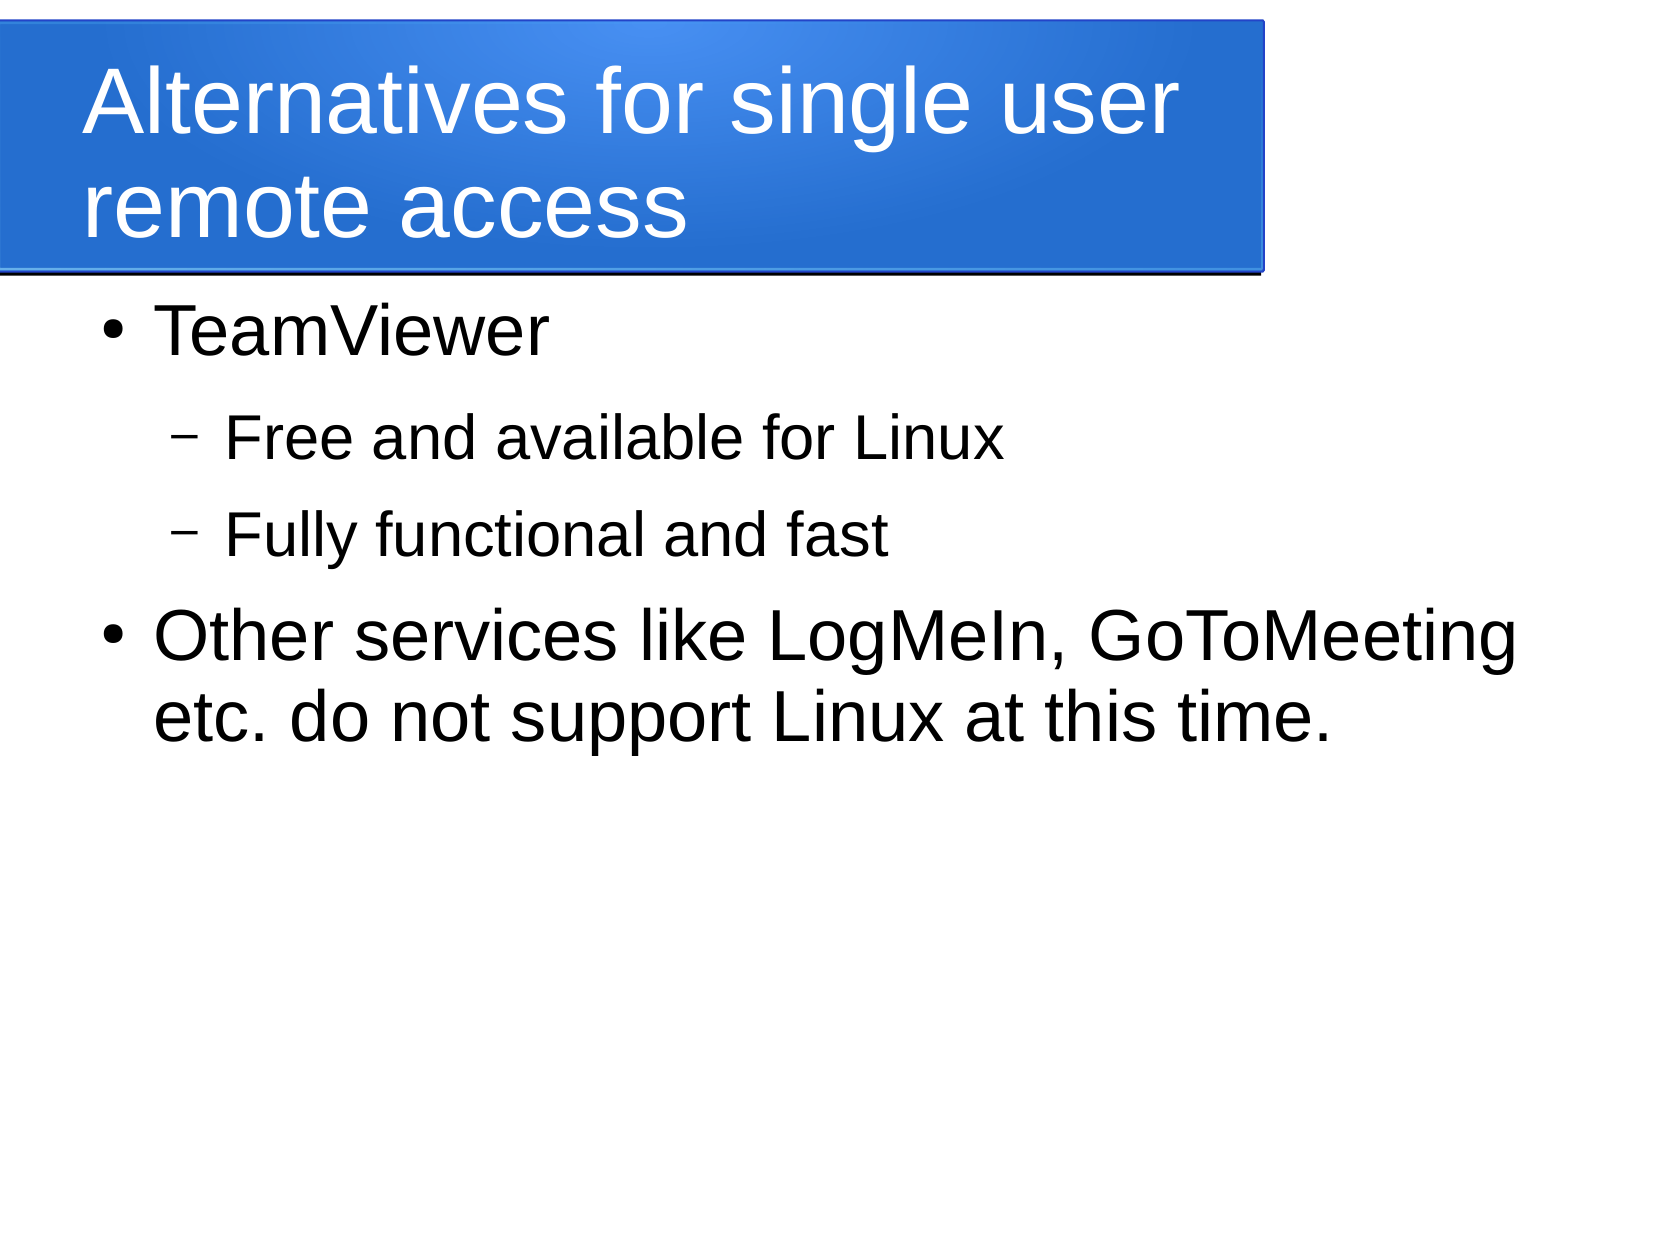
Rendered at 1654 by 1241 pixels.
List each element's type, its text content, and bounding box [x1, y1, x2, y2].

list TeamViewer Free and available for Linux Fully functional and fast Other services like LogMeIn, GoToMeeting etc. do not support Linux at this time. [82, 290, 1538, 1010]
title Alternatives for single user remote access [82, 48, 1250, 258]
